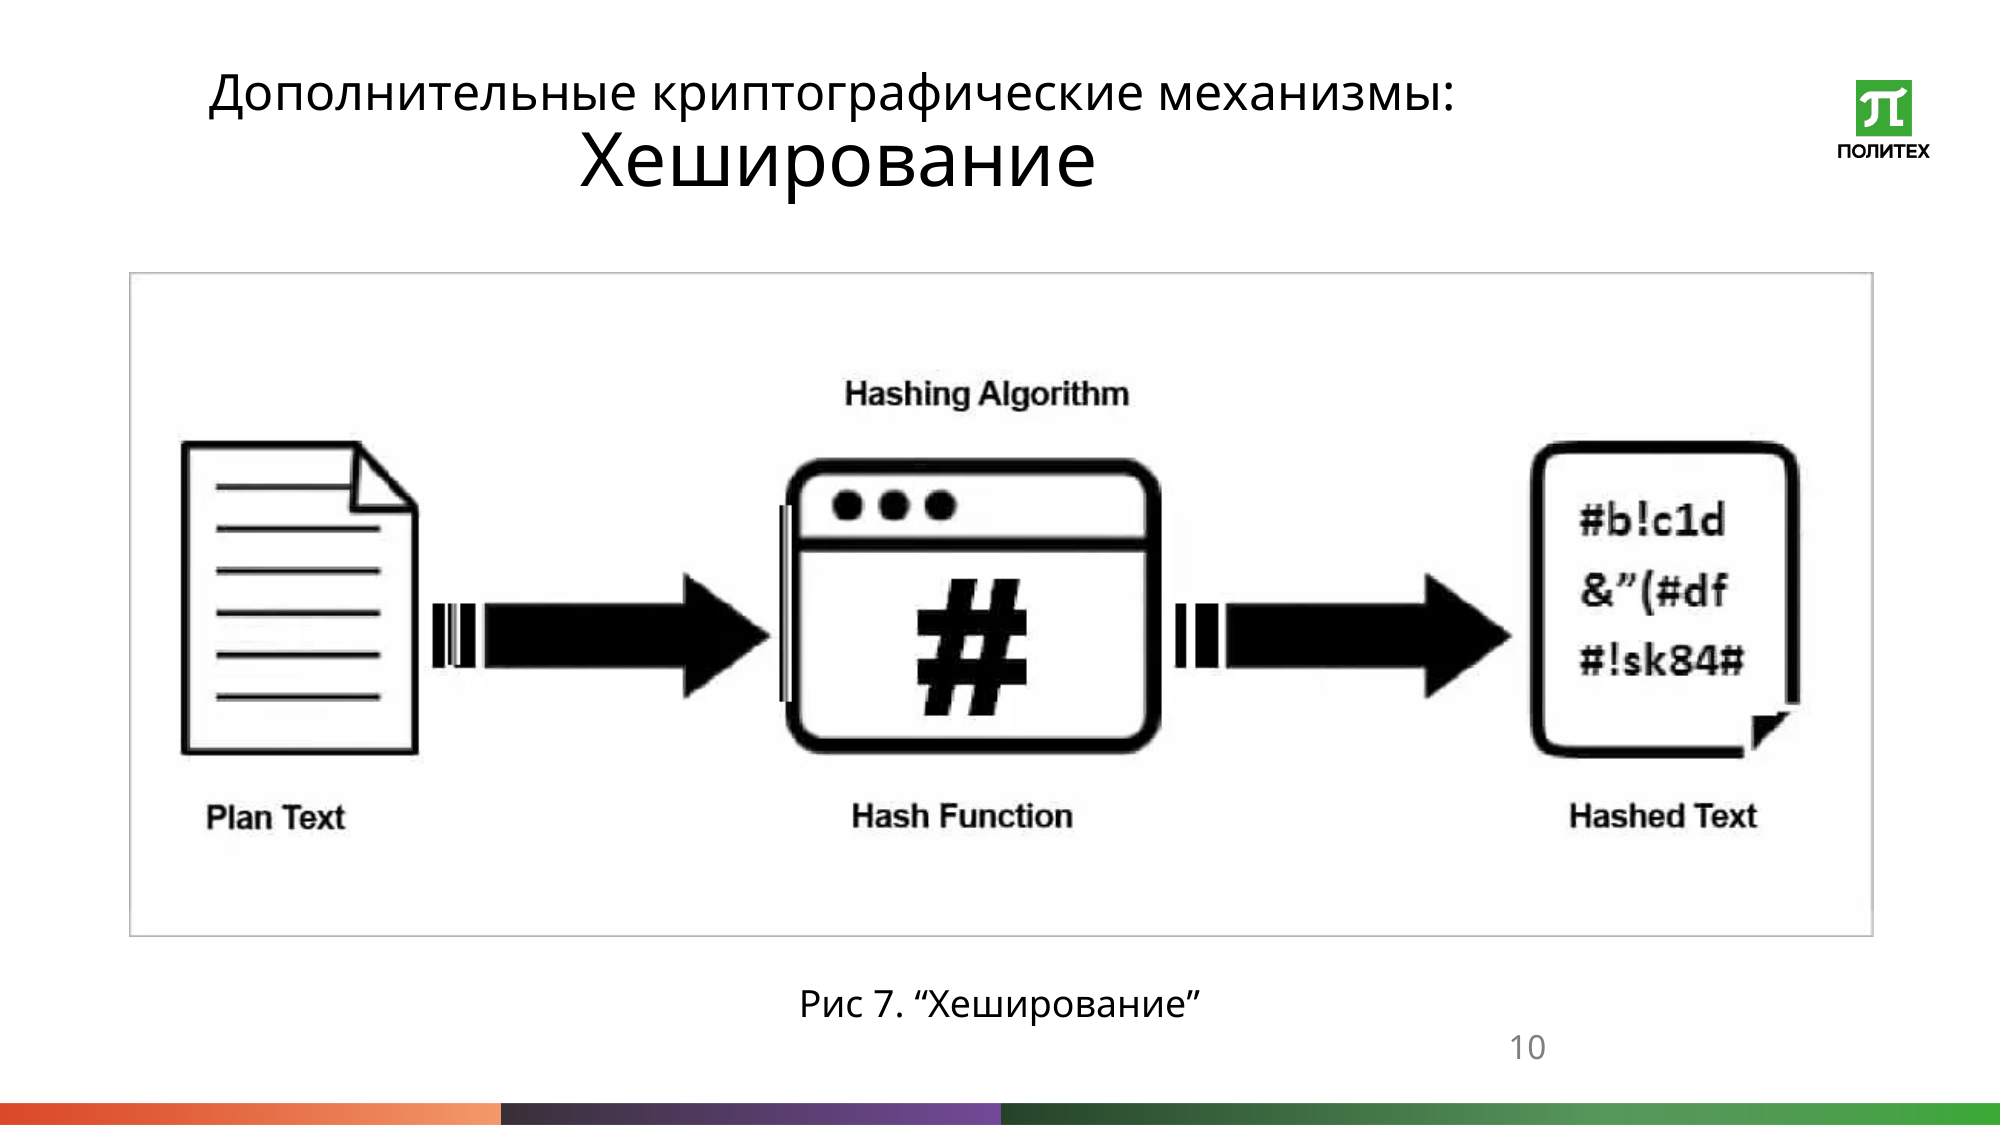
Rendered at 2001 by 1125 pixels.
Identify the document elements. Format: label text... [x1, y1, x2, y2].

text_box Рис 7. “Хеширование” [783, 972, 1215, 1034]
title Дополнительные криптографические механизмы: Хеширование [66, 60, 1612, 273]
picture [129, 272, 1874, 937]
text_box 10 [1493, 1018, 1944, 1079]
